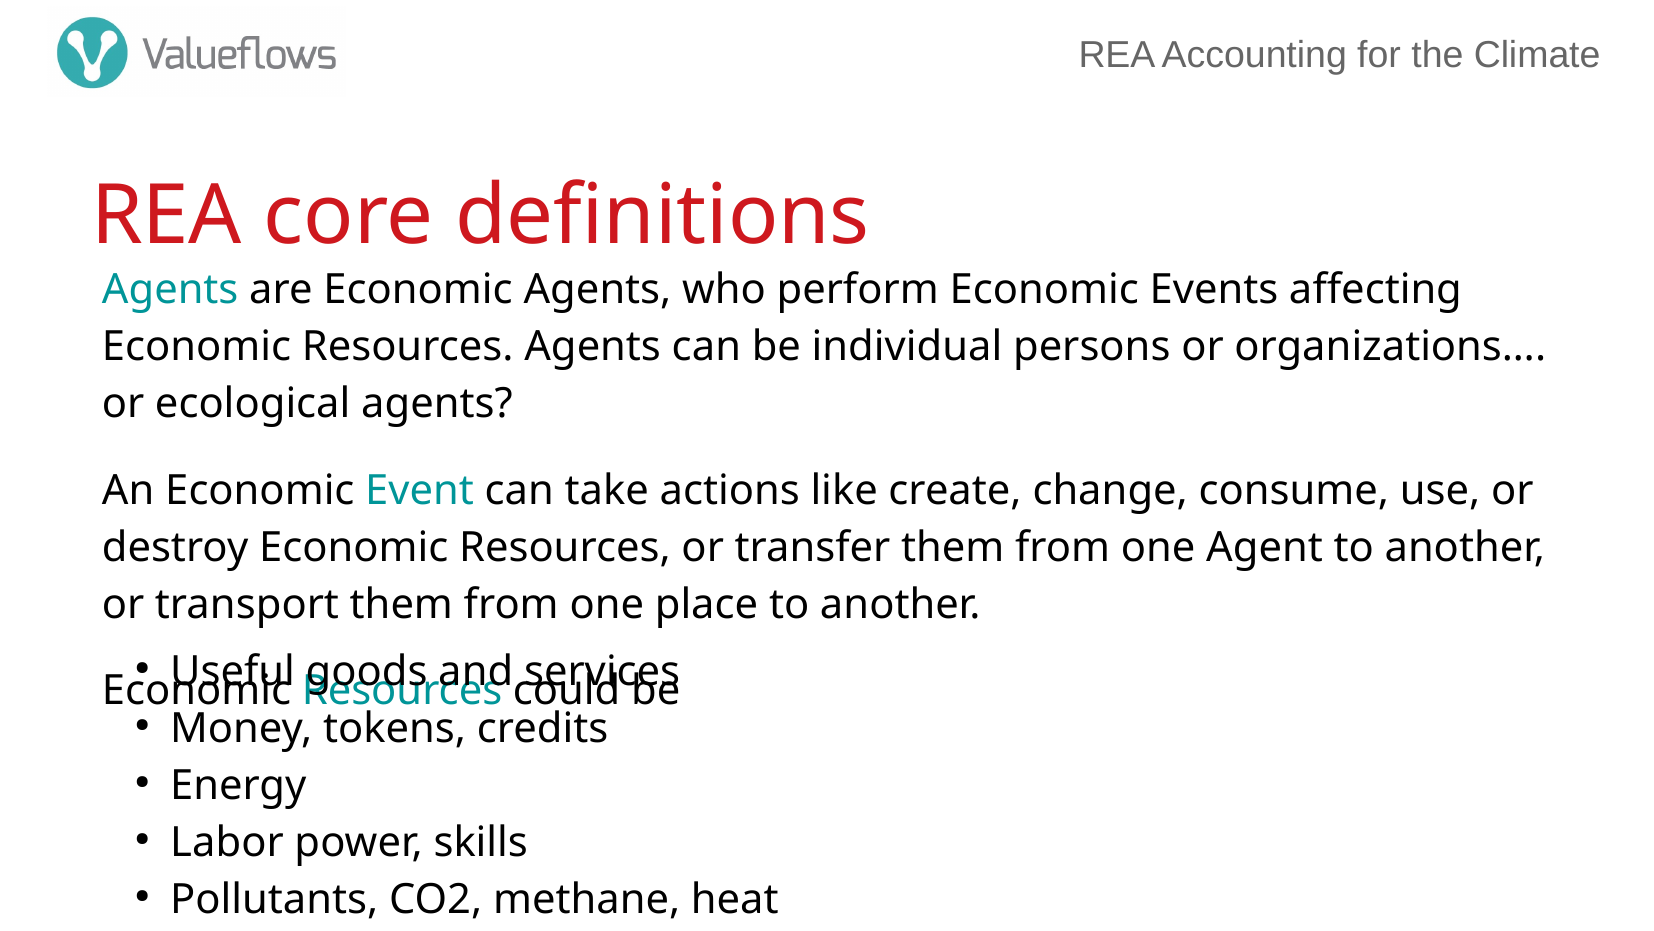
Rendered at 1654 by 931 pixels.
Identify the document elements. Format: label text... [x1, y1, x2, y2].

text_box Useful goods and services Money, tokens, credits Energy Labor power, skills Pollutants, CO2, methane, heat Air, water, soil microbiota [120, 531, 976, 931]
text_box REA core definitions [76, 147, 1007, 246]
text_box REA Accounting for the Climate [1063, 26, 1630, 84]
list Agents are Economic Agents, who perform Economic Events affecting Economic Resources. Agents can be individual persons or organizations…. or ecological agents? An Economic Event can take actions like create, change, consume, use, or destroy Economic Resources, or transfer them from one Agent to another, or transport them from one place to another. Economic Resources could be [101, 259, 1591, 931]
picture [47, 6, 346, 97]
